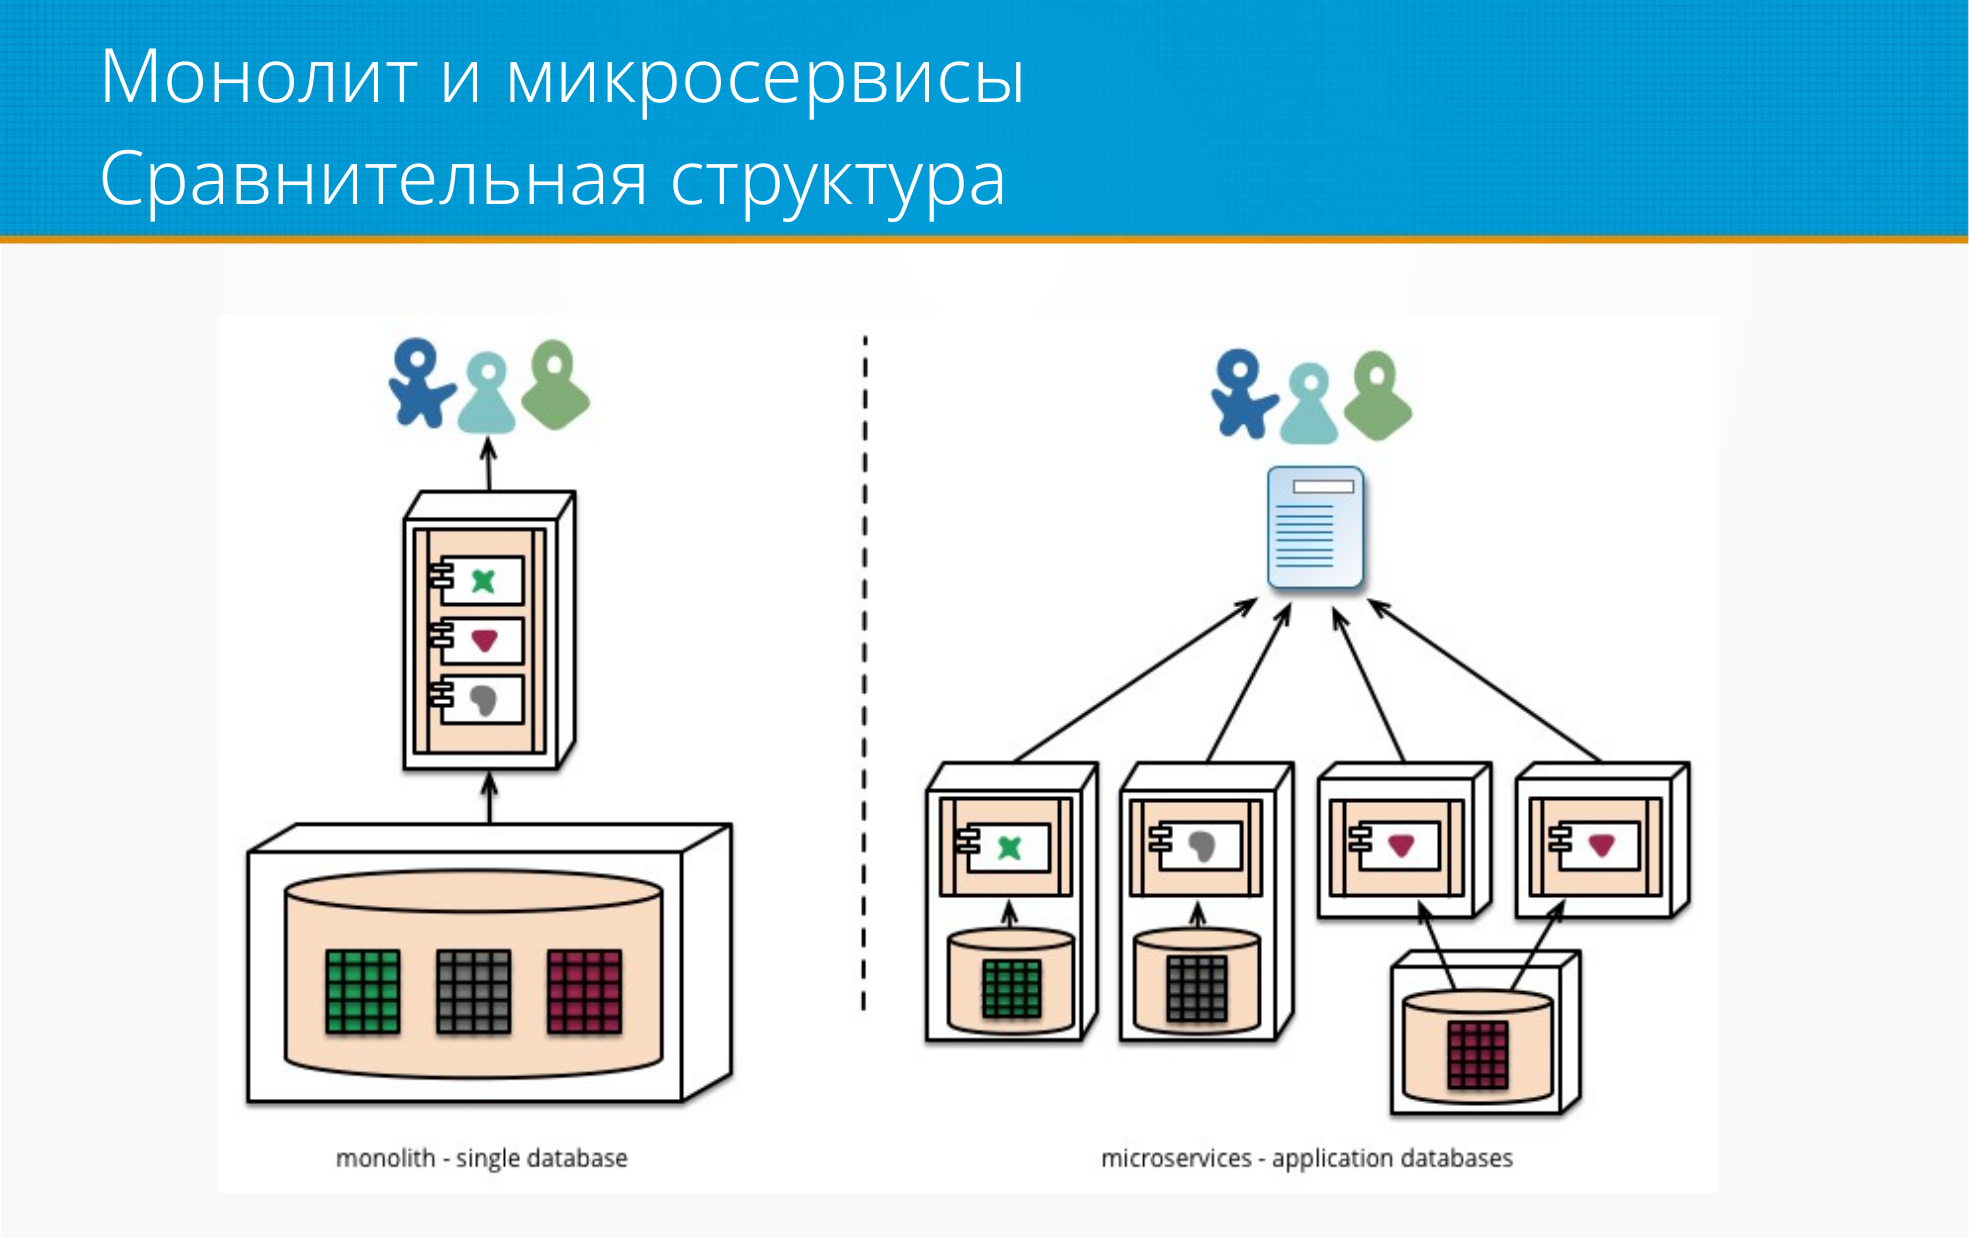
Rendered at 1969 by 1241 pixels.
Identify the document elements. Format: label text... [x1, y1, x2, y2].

picture [0, 233, 1969, 1241]
title Монолит и микросервисы Сравнительная структура [98, 19, 1870, 227]
